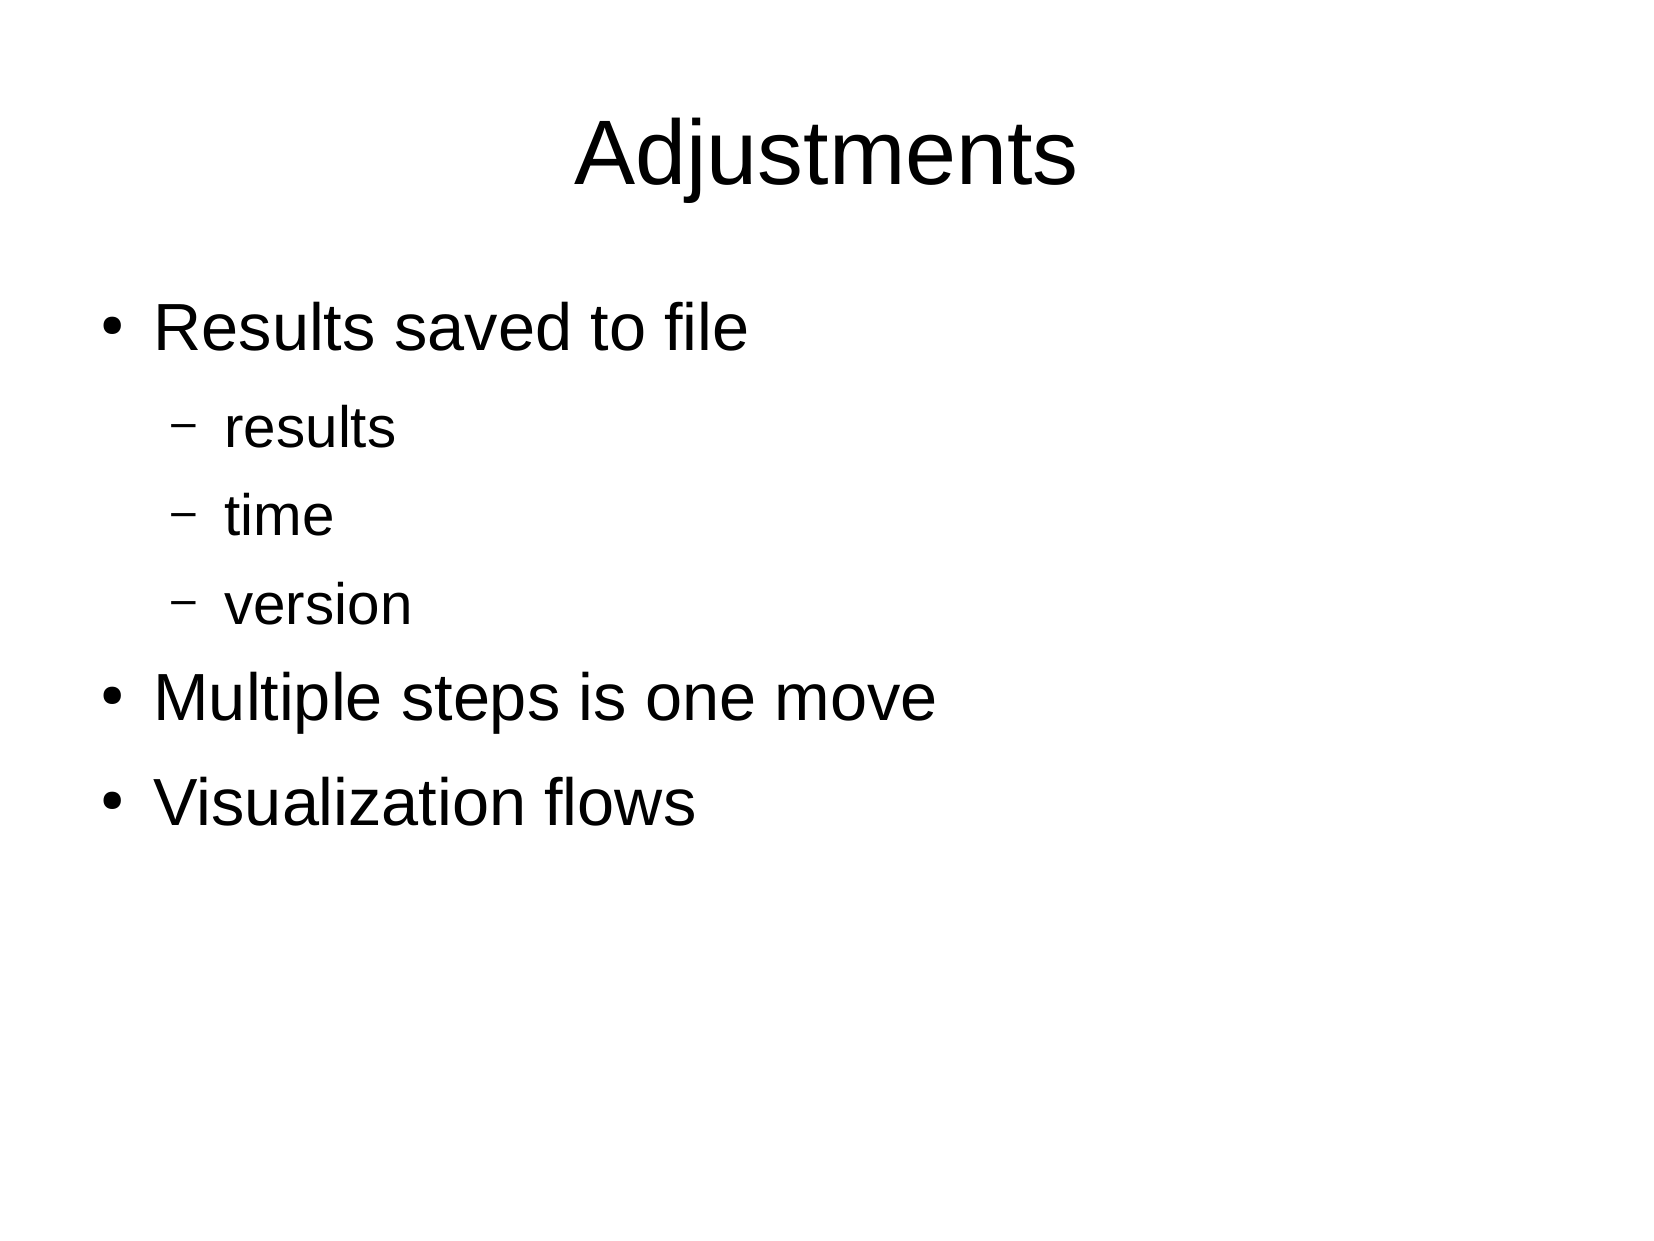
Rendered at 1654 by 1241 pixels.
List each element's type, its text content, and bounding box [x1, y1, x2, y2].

list Results saved to file results time version Multiple steps is one move Visualization flows [82, 290, 1571, 1010]
title Adjustments [82, 49, 1571, 257]
